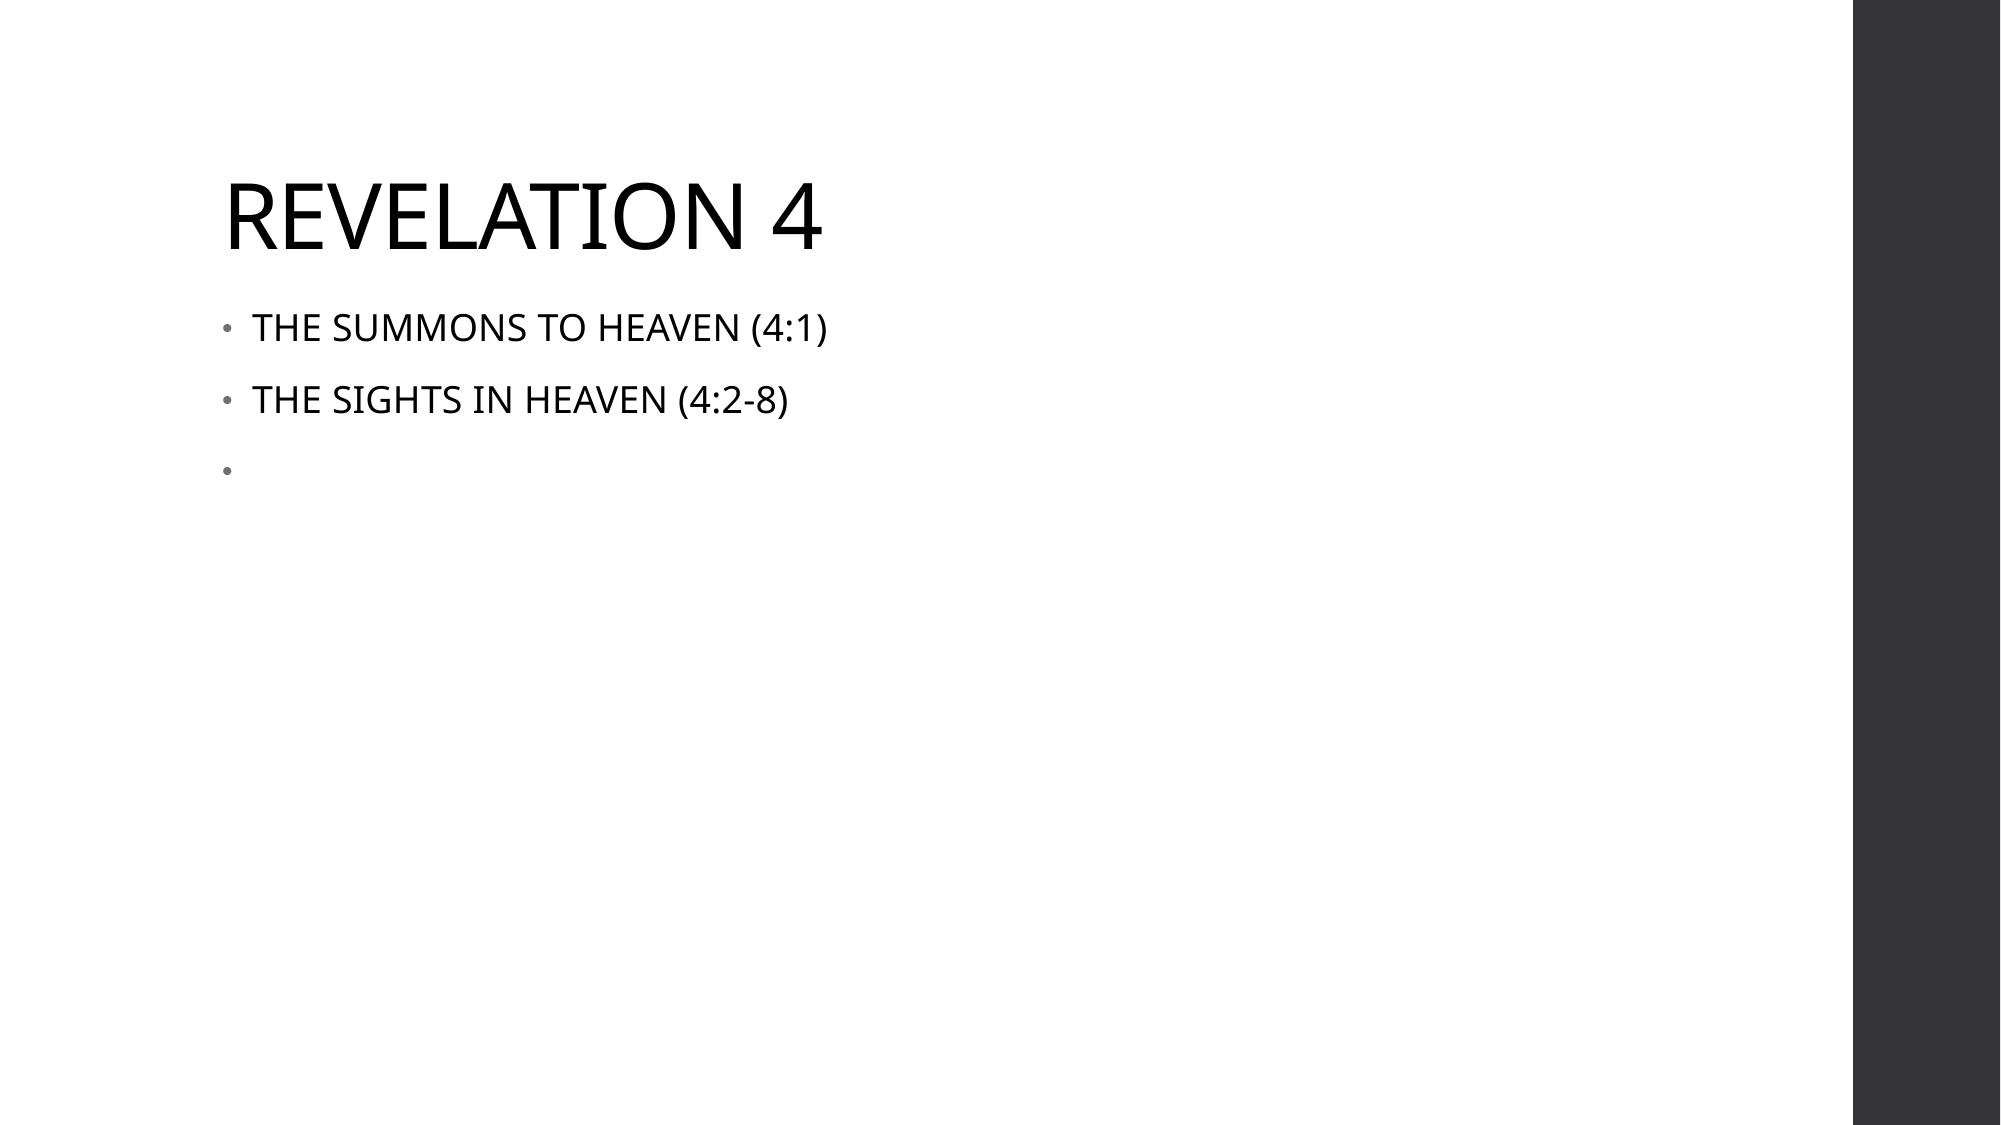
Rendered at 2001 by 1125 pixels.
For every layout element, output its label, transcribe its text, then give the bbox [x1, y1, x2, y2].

title REVELATION 4 [206, 60, 1797, 278]
list THE SUMMONS TO HEAVEN (4:1) THE SIGHTS IN HEAVEN (4:2-8) [206, 299, 1617, 1014]
